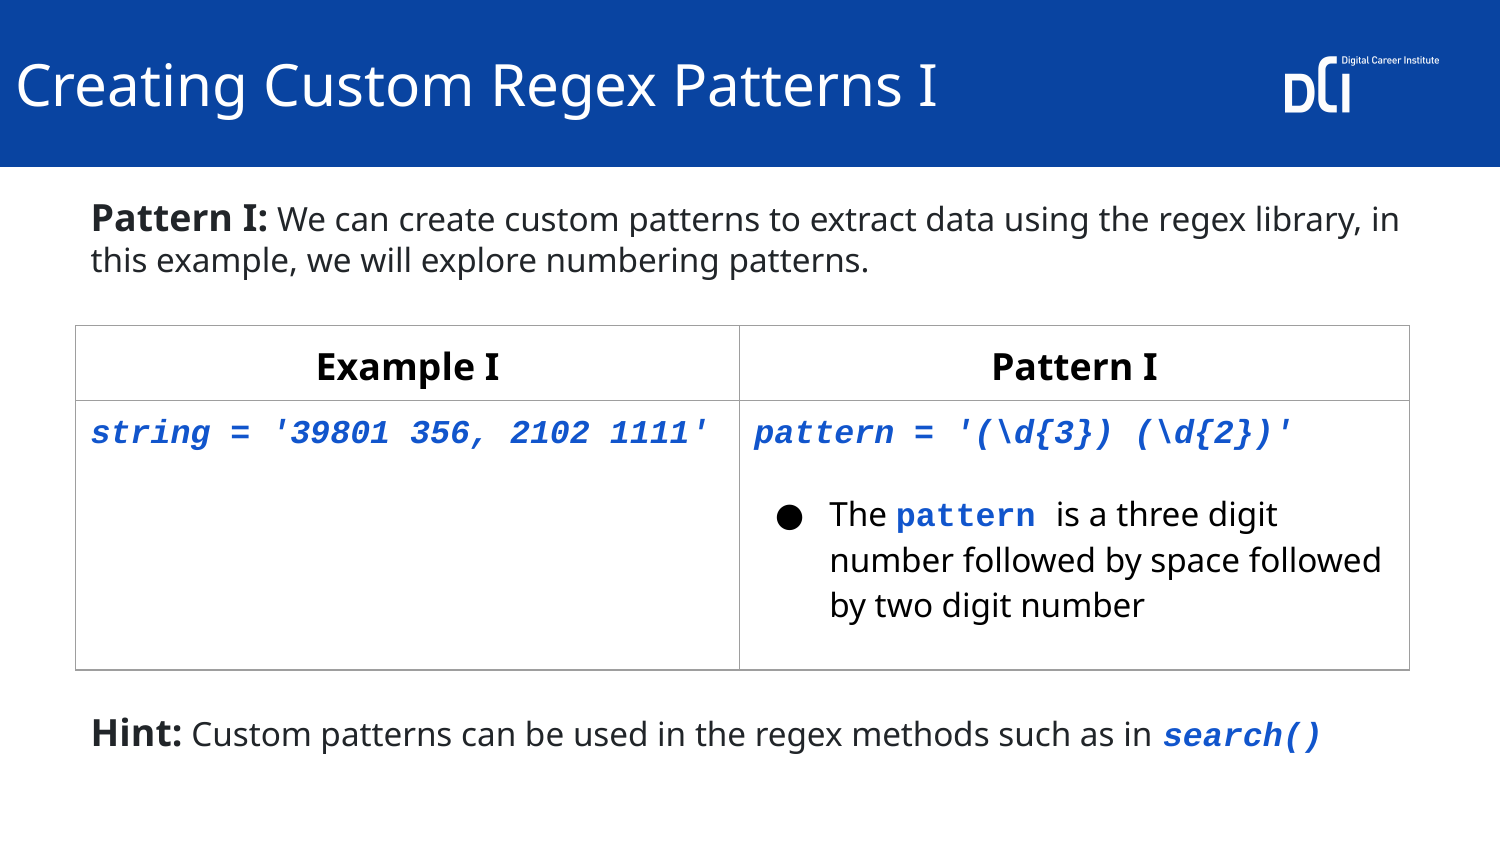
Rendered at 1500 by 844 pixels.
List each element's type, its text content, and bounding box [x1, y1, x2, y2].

title Creating Custom Regex Patterns I [0, 0, 1500, 167]
table_header Pattern I [740, 326, 1409, 400]
table_cell pattern = '(\d{3}) (\d{2})' The pattern is a three digit number followed by space followed by two digit number [740, 401, 1409, 669]
table_cell string = '39801 356, 2102 1111' [76, 401, 739, 669]
text_box Hint: Custom patterns can be used in the regex methods such as in search() [75, 693, 1445, 769]
text_box Pattern I: We can create custom patterns to extract data using the regex library, in this example, we will explore numbering patterns. [75, 179, 1445, 295]
picture [1275, 44, 1445, 123]
table_header Example I [76, 326, 739, 400]
